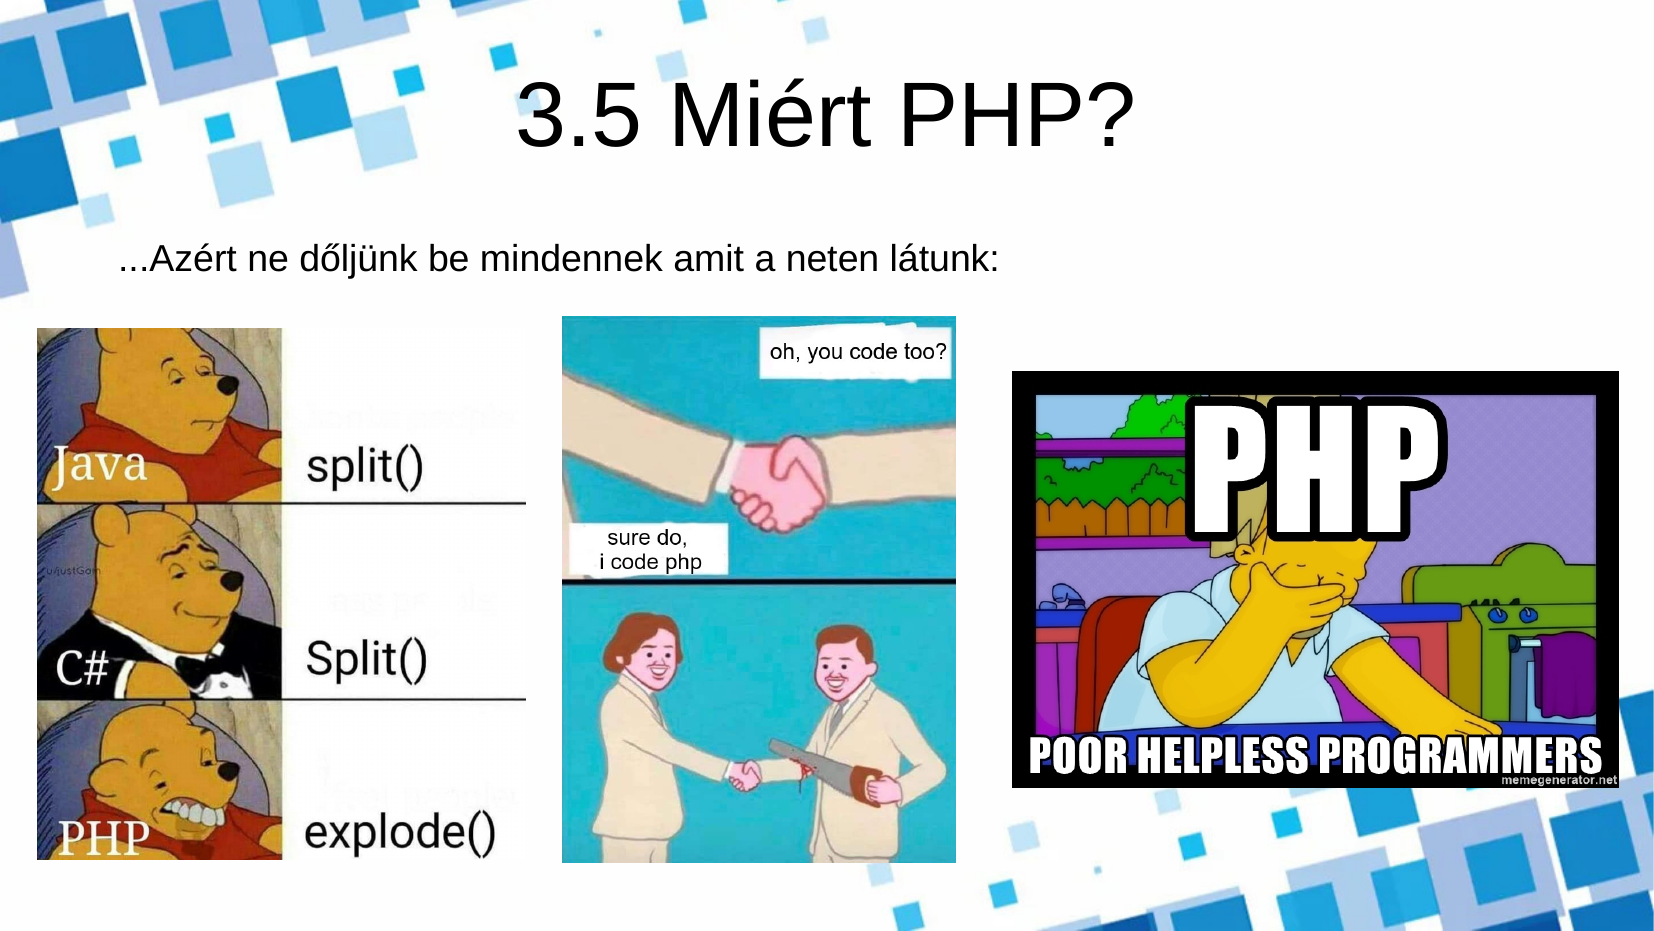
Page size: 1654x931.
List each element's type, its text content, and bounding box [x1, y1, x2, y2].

picture [0, 0, 1654, 931]
subtitle ...Azért ne dőljünk be mindennek amit a neten látunk: [82, 217, 1571, 301]
title 3.5 Miért PHP? [82, 37, 1571, 193]
